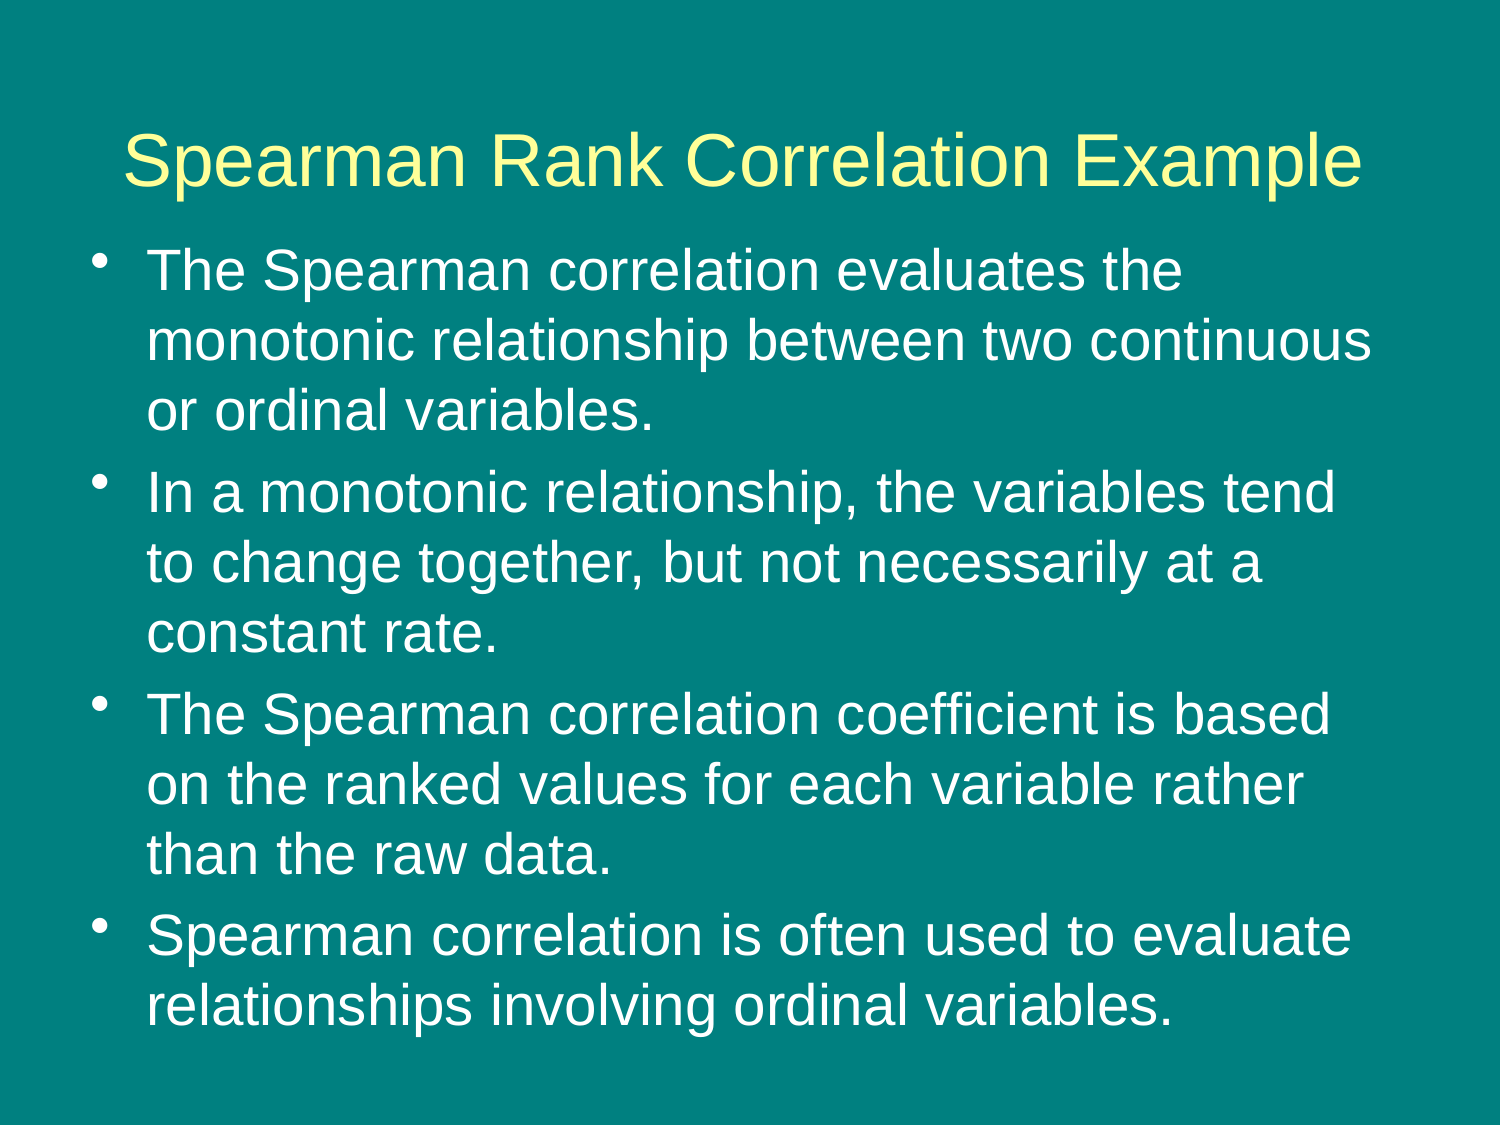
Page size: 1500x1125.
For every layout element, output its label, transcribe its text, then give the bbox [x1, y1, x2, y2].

list The Spearman correlation evaluates the monotonic relationship between two continuous or ordinal variables. In a monotonic relationship, the variables tend to change together, but not necessarily at a constant rate. The Spearman correlation coefficient is based on the ranked values for each variable rather than the raw data. Spearman correlation is often used to evaluate relationships involving ordinal variables. [75, 224, 1411, 1000]
title Spearman Rank Correlation Example [50, 62, 1438, 250]
